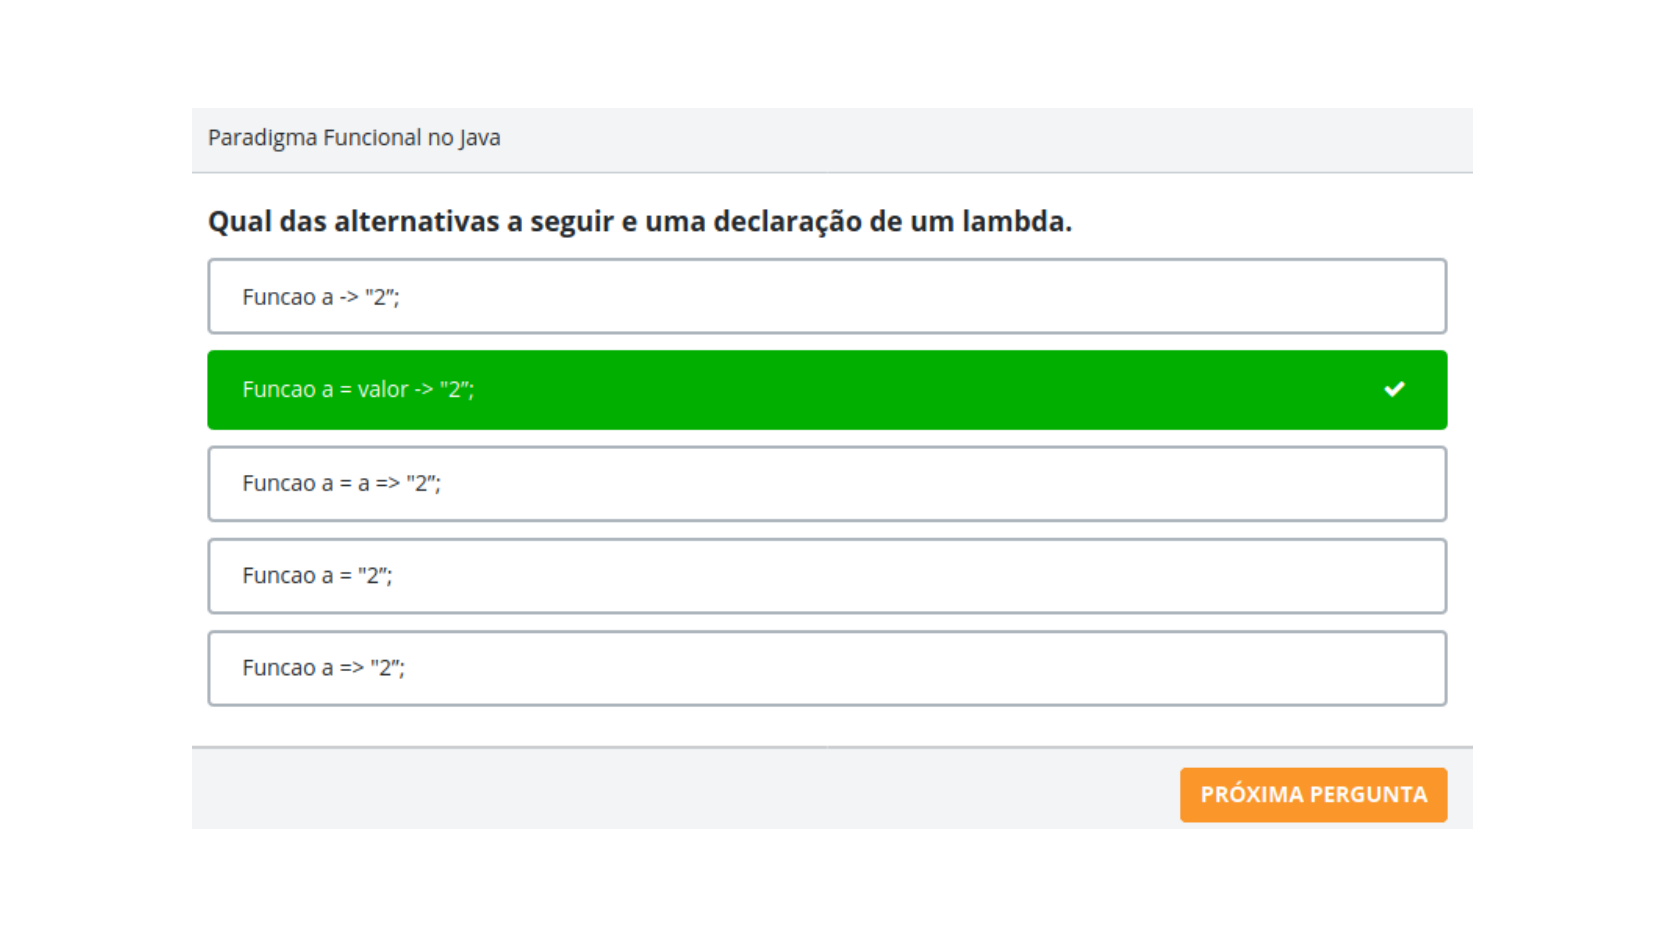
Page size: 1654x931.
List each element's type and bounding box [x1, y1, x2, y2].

picture [192, 108, 1473, 829]
